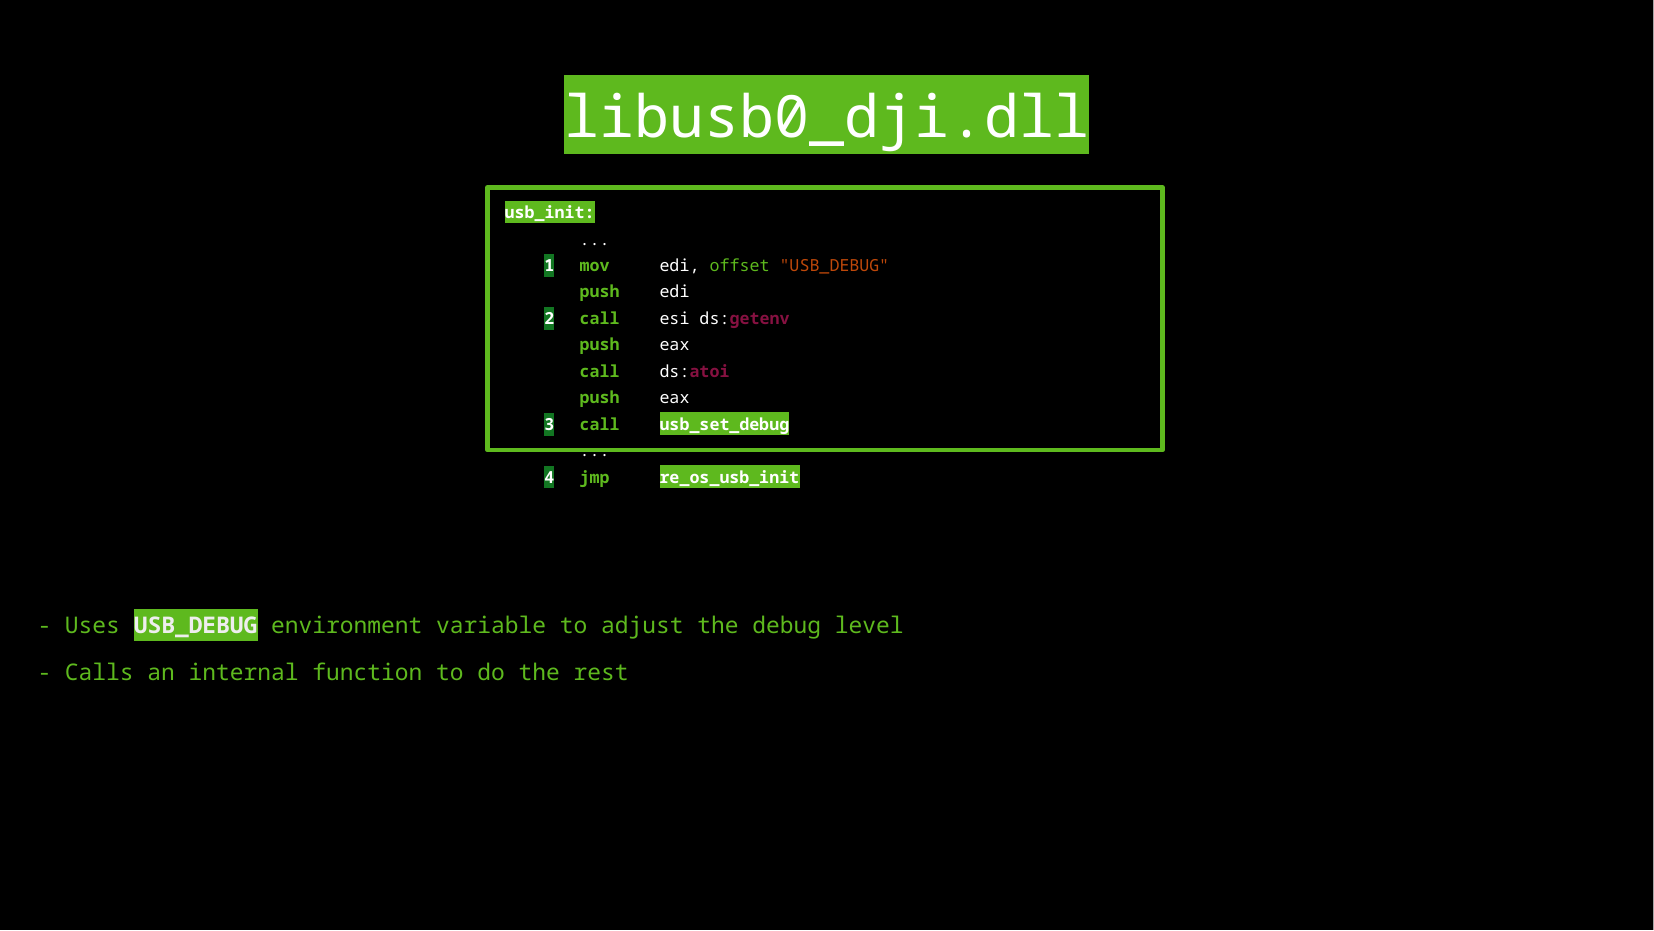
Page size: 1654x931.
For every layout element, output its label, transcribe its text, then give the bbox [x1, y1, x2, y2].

text_box 1 2 3 4 [544, 201, 582, 430]
text_box usb_init: ... mov edi, offset "USB_DEBUG" push edi call esi ds:getenv push eax call ds:atoi push eax call usb_set_debug ... jmp re_os_usb_init [487, 187, 1163, 450]
title libusb0_dji.dll [82, 37, 1571, 193]
text_box - Uses USB_DEBUG environment variable to adjust the debug level - Calls an internal function to do the rest [37, 562, 1613, 726]
